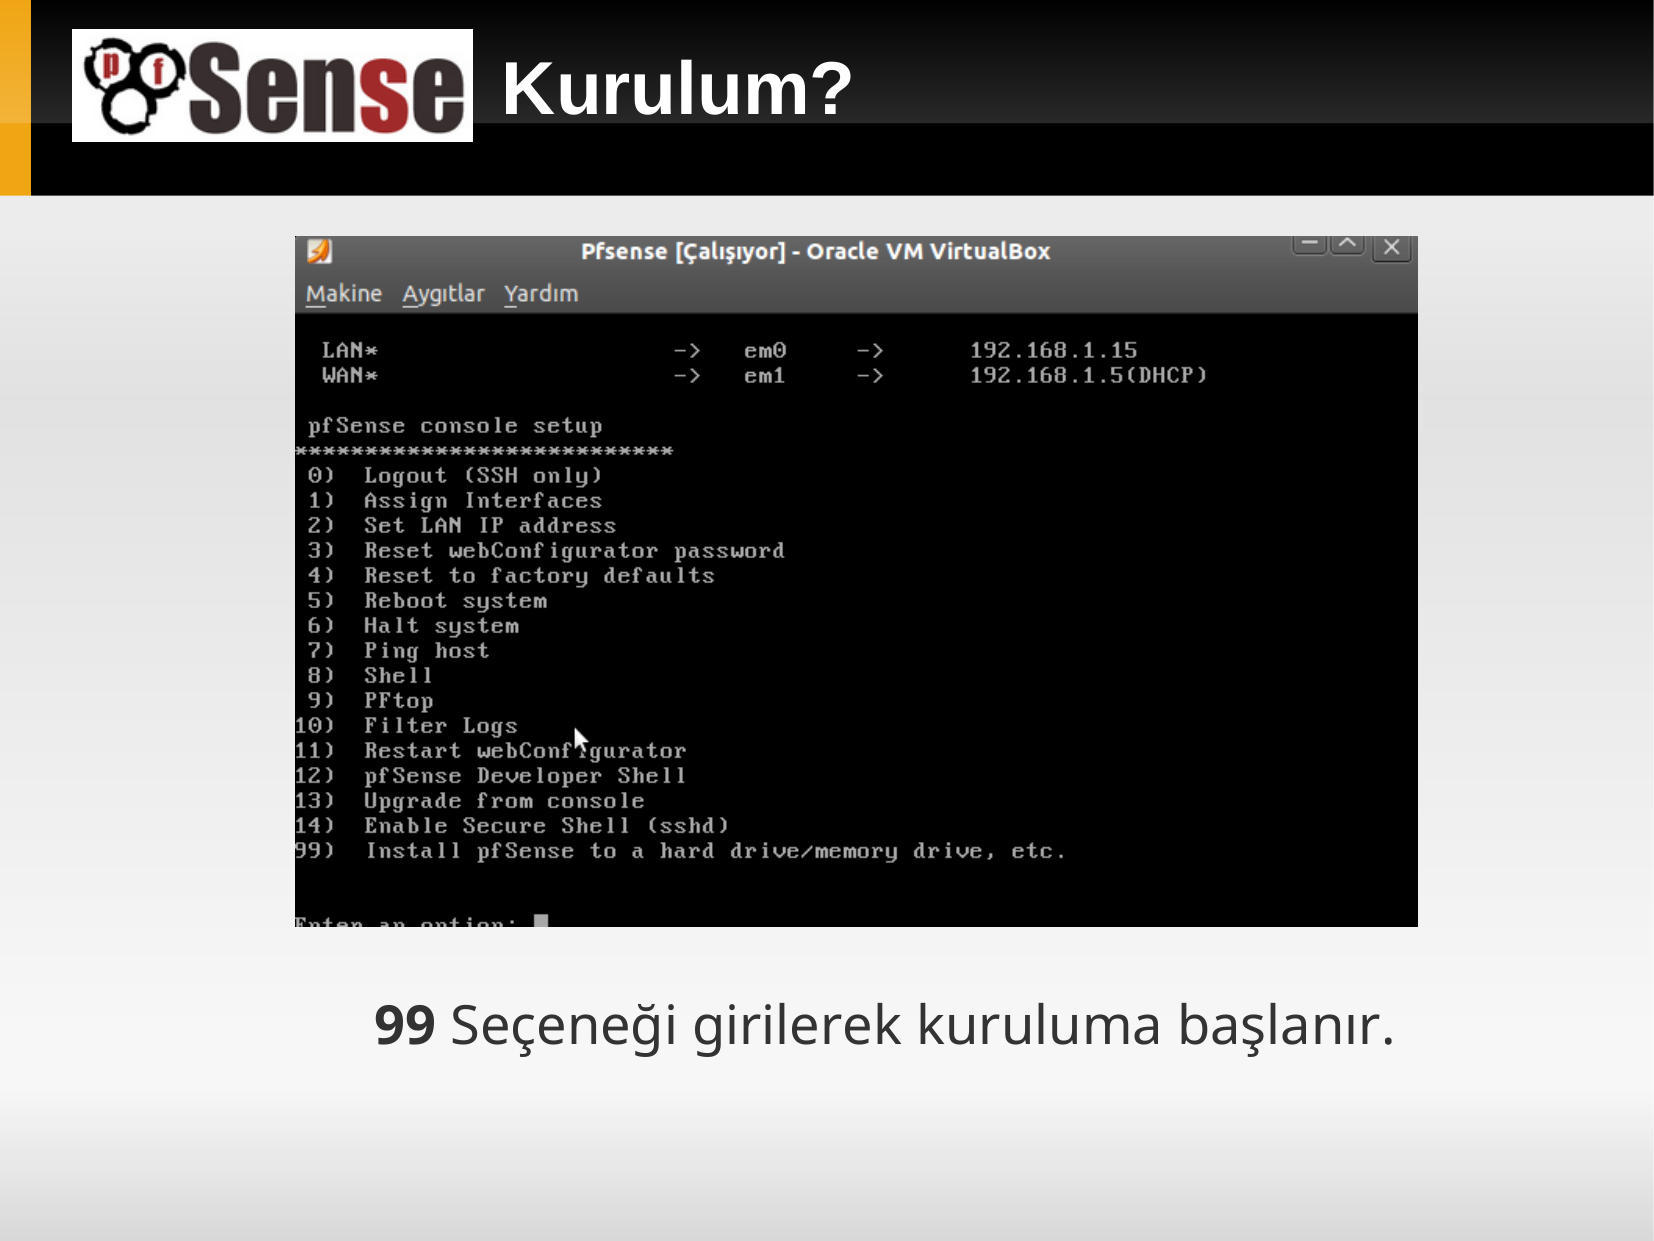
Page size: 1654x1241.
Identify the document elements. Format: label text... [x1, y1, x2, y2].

text_box 99 Seçeneği girilerek kuruluma başlanır. [359, 983, 1359, 1063]
picture [0, 0, 1654, 1241]
title Kurulum? [501, 0, 1625, 178]
